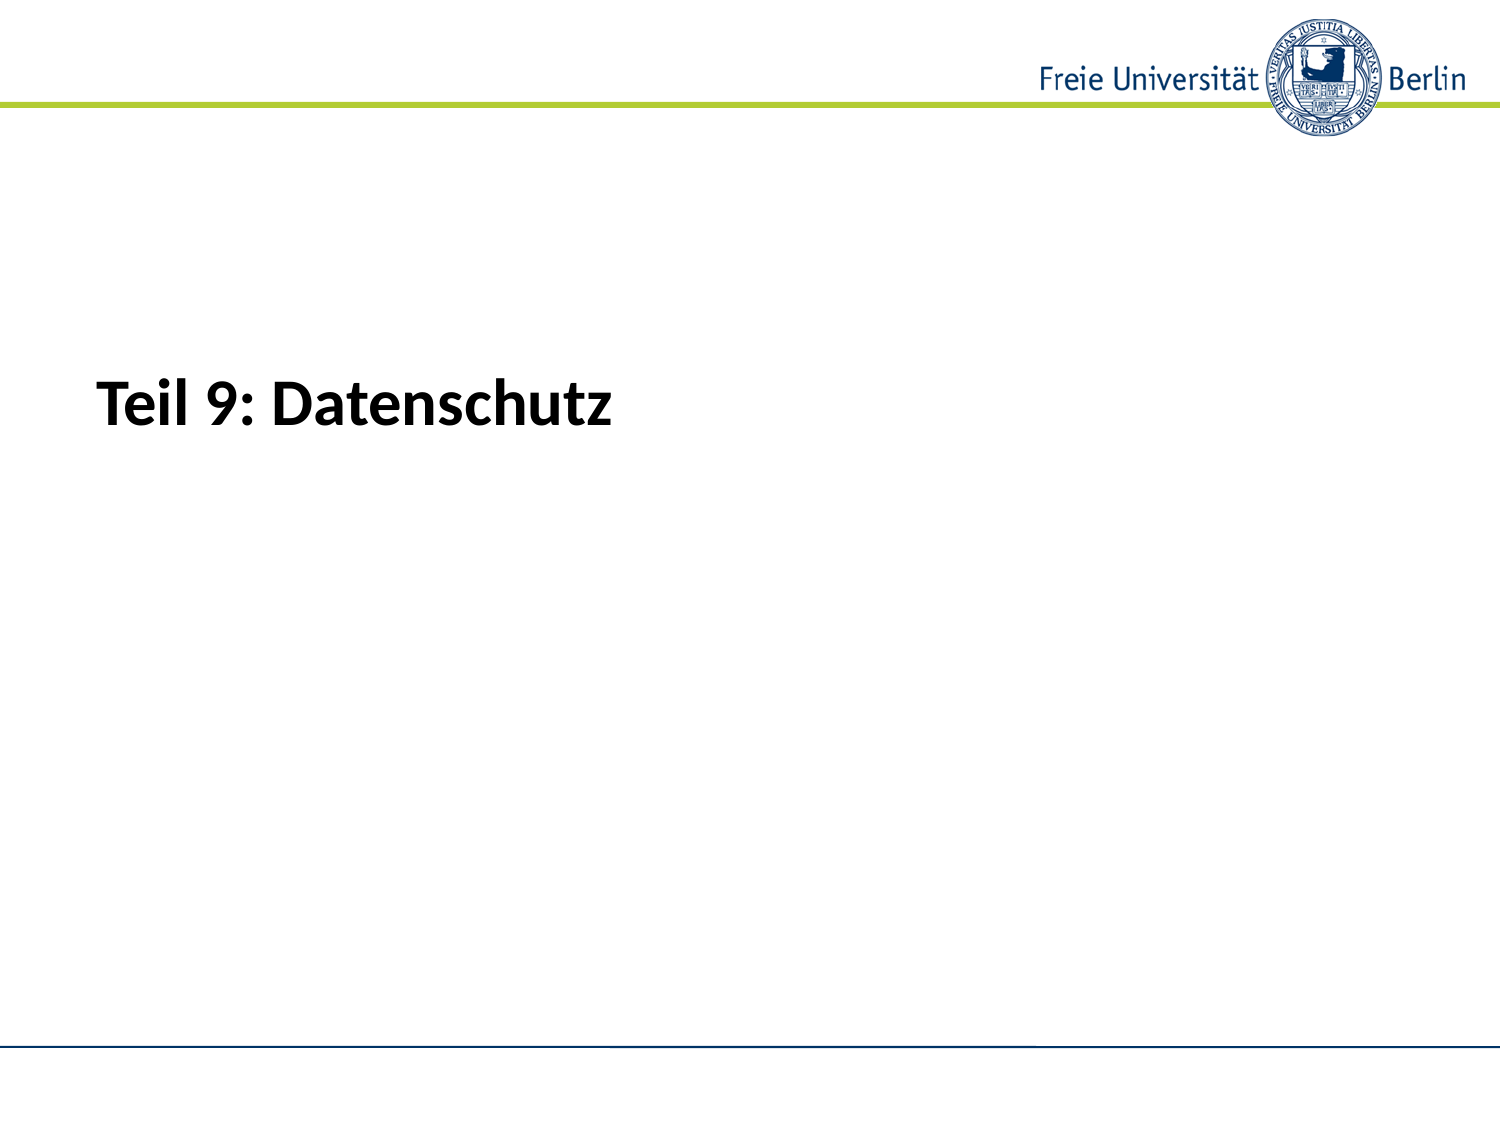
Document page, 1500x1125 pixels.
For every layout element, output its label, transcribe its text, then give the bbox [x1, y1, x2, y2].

title Teil 9: Datenschutz [96, 250, 1277, 546]
picture [1033, 19, 1470, 137]
